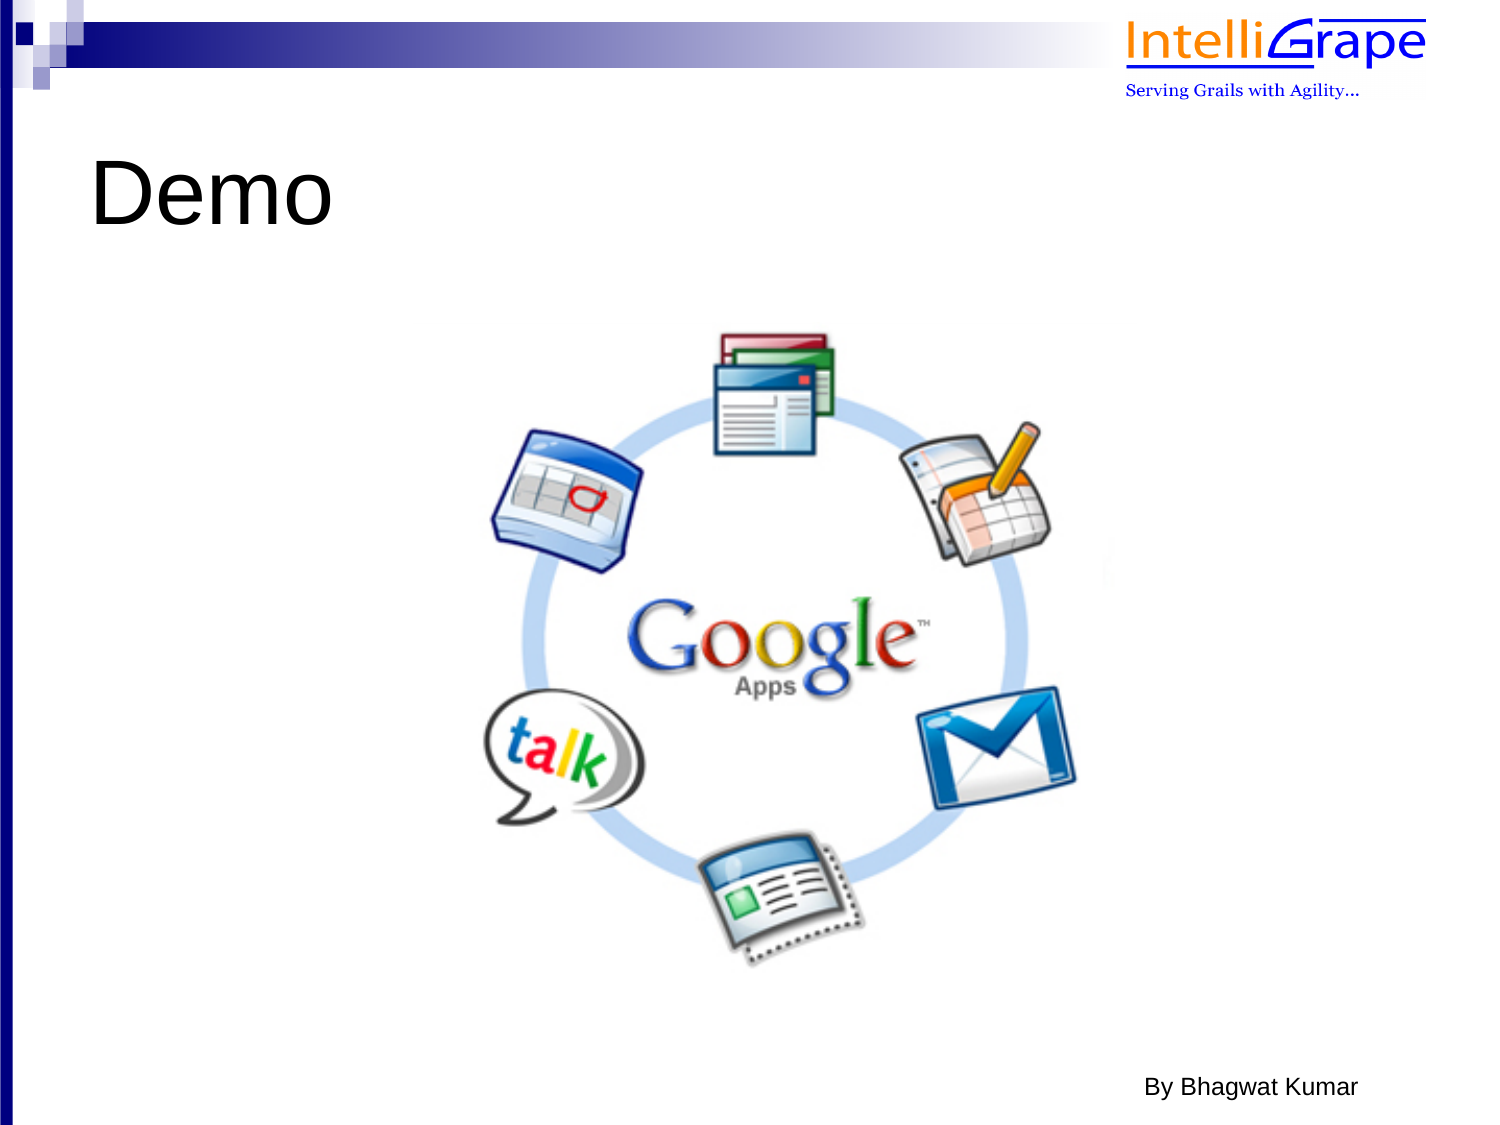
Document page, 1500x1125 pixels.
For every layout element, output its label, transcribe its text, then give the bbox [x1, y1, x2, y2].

picture [413, 322, 1137, 975]
picture [1125, 12, 1426, 100]
title Demo [75, 67, 1425, 308]
